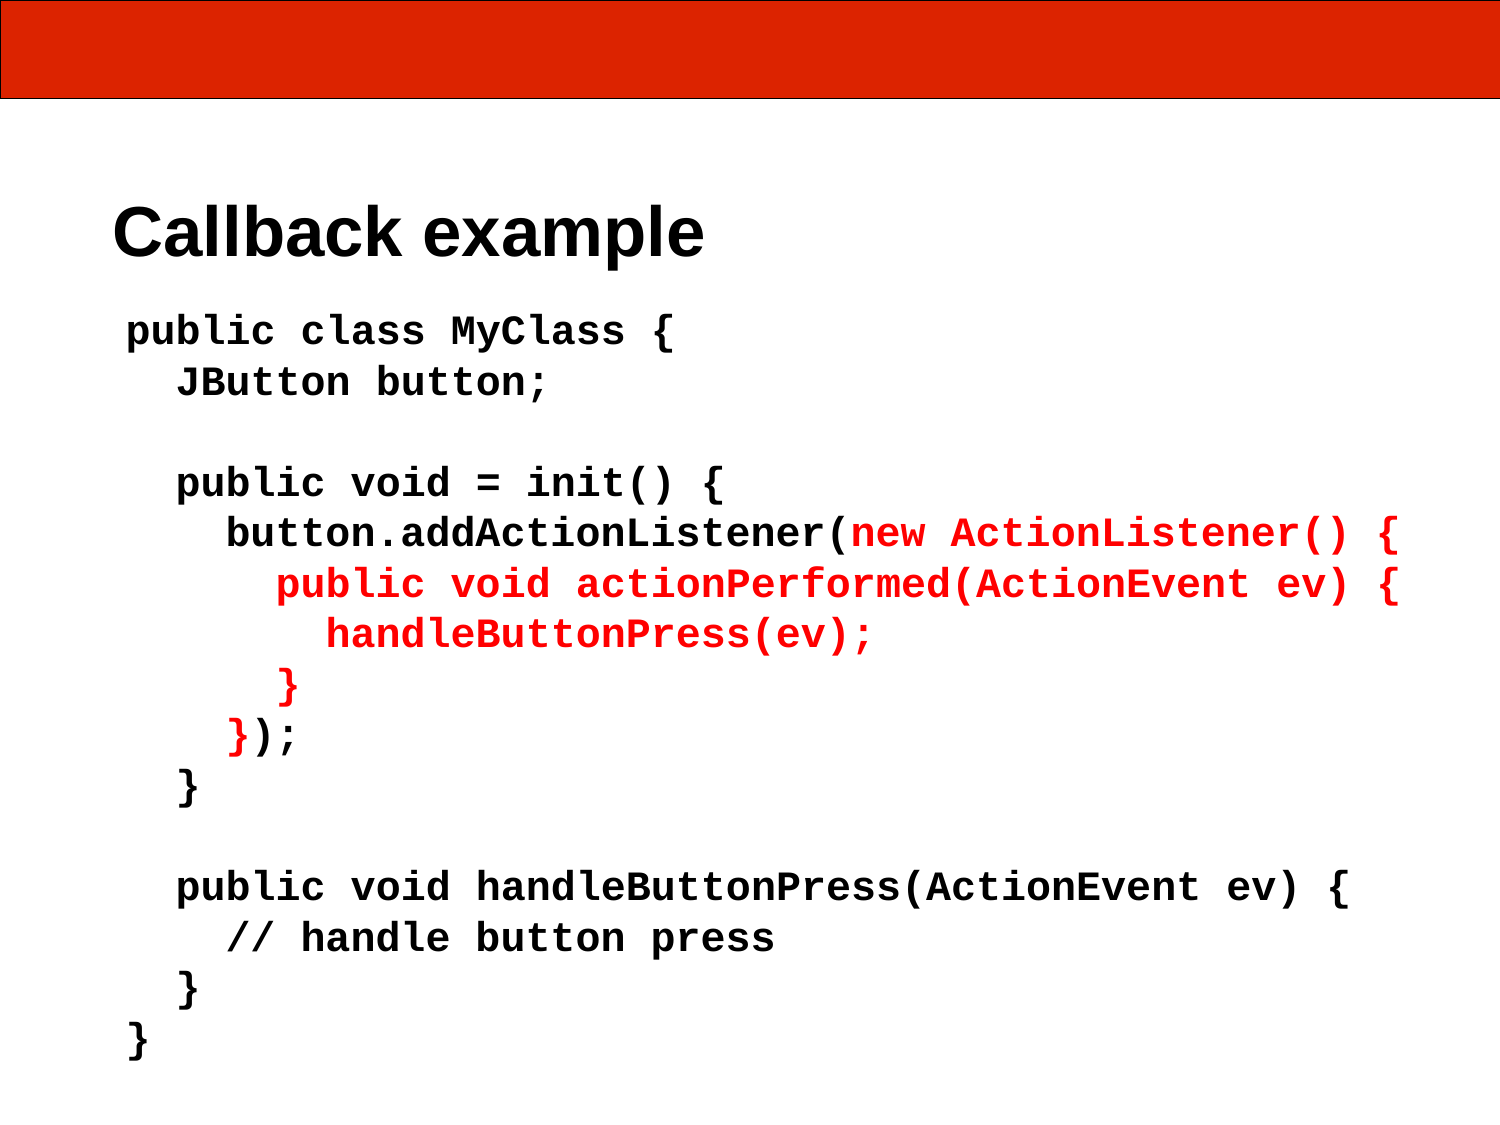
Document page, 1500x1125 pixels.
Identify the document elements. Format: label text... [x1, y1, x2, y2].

title Callback example [112, 119, 1417, 271]
text_box public class MyClass { JButton button; public void = init() { button.addActionListener(new ActionListener() { public void actionPerformed(ActionEvent ev) { handleButtonPress(ev); } }); } public void handleButtonPress(ActionEvent ev) { // handle button press } } [125, 306, 1431, 1083]
